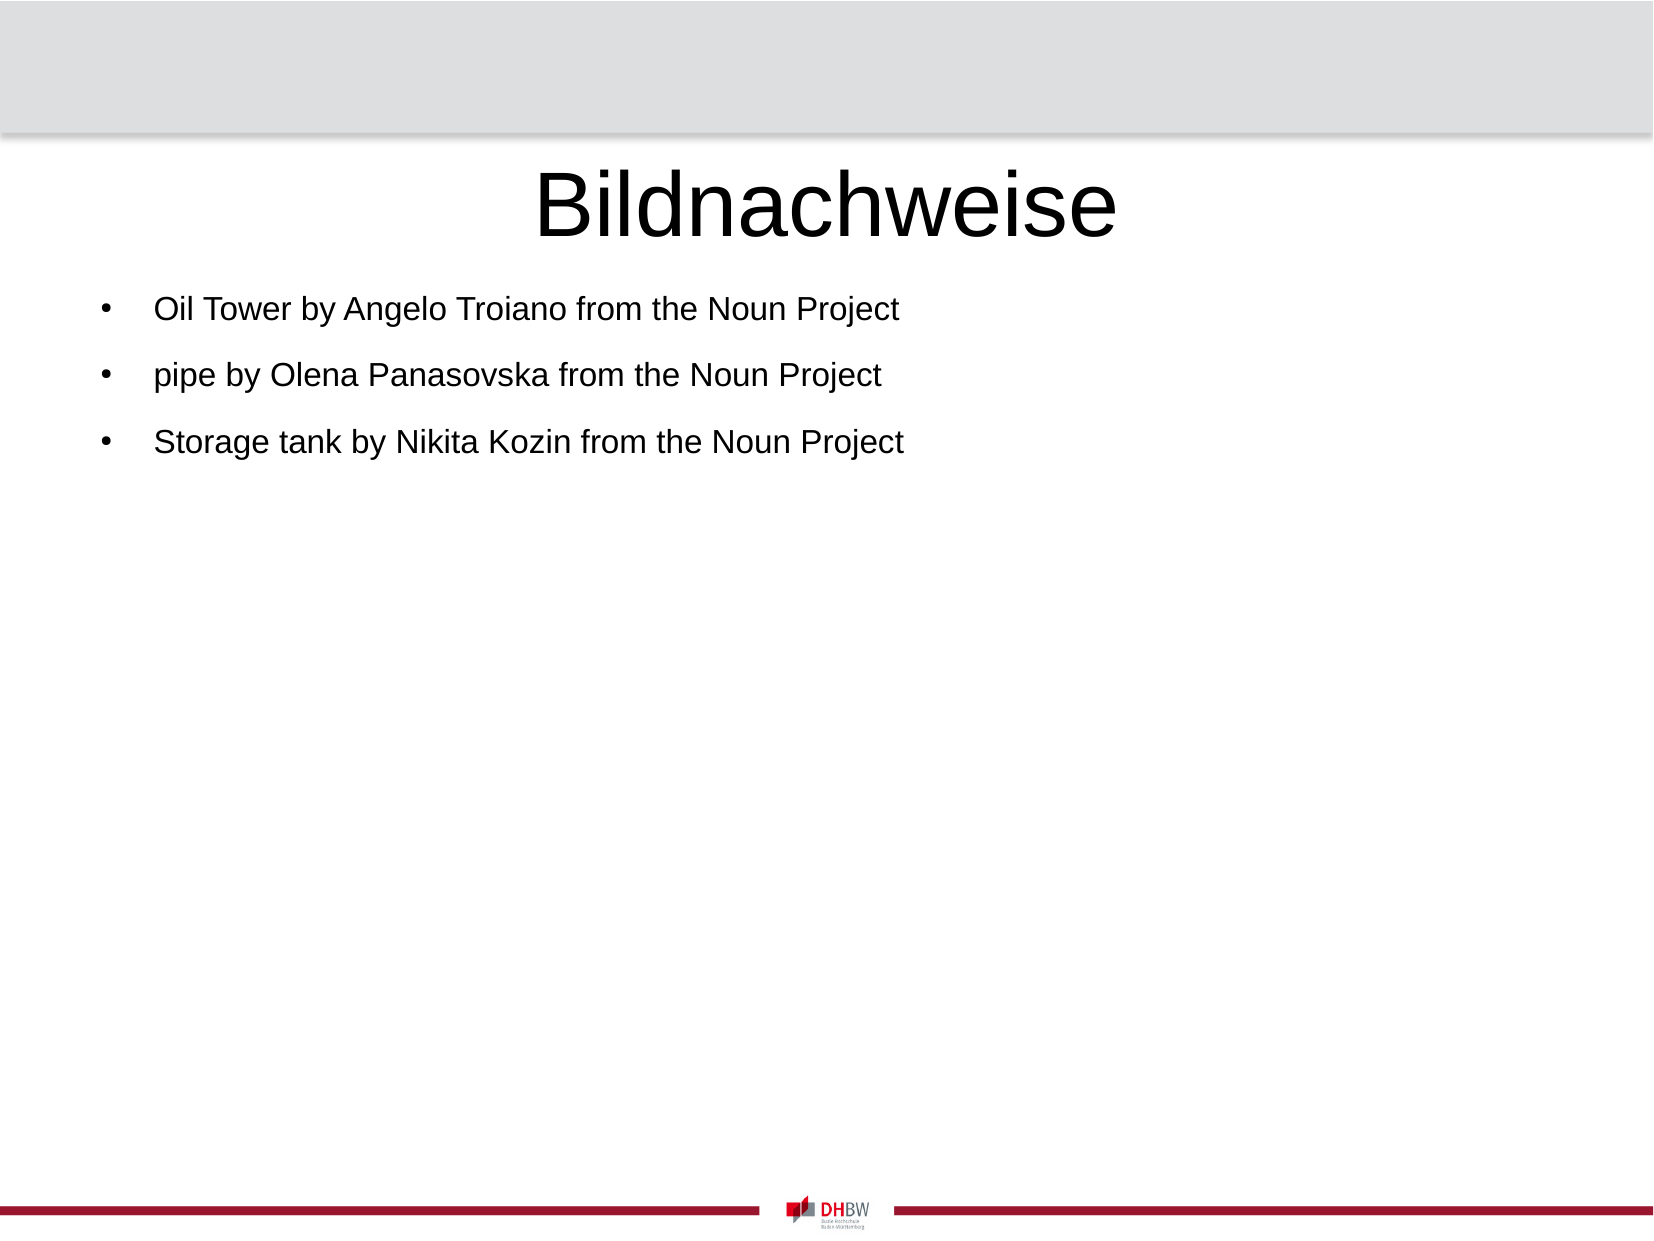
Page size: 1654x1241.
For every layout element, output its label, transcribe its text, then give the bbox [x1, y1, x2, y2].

list Oil Tower by Angelo Troiano from the Noun Project pipe by Olena Panasovska from the Noun Project Storage tank by Nikita Kozin from the Noun Project [82, 290, 1571, 1010]
picture [0, 1, 1654, 1237]
title Bildnachweise [82, 147, 1571, 257]
